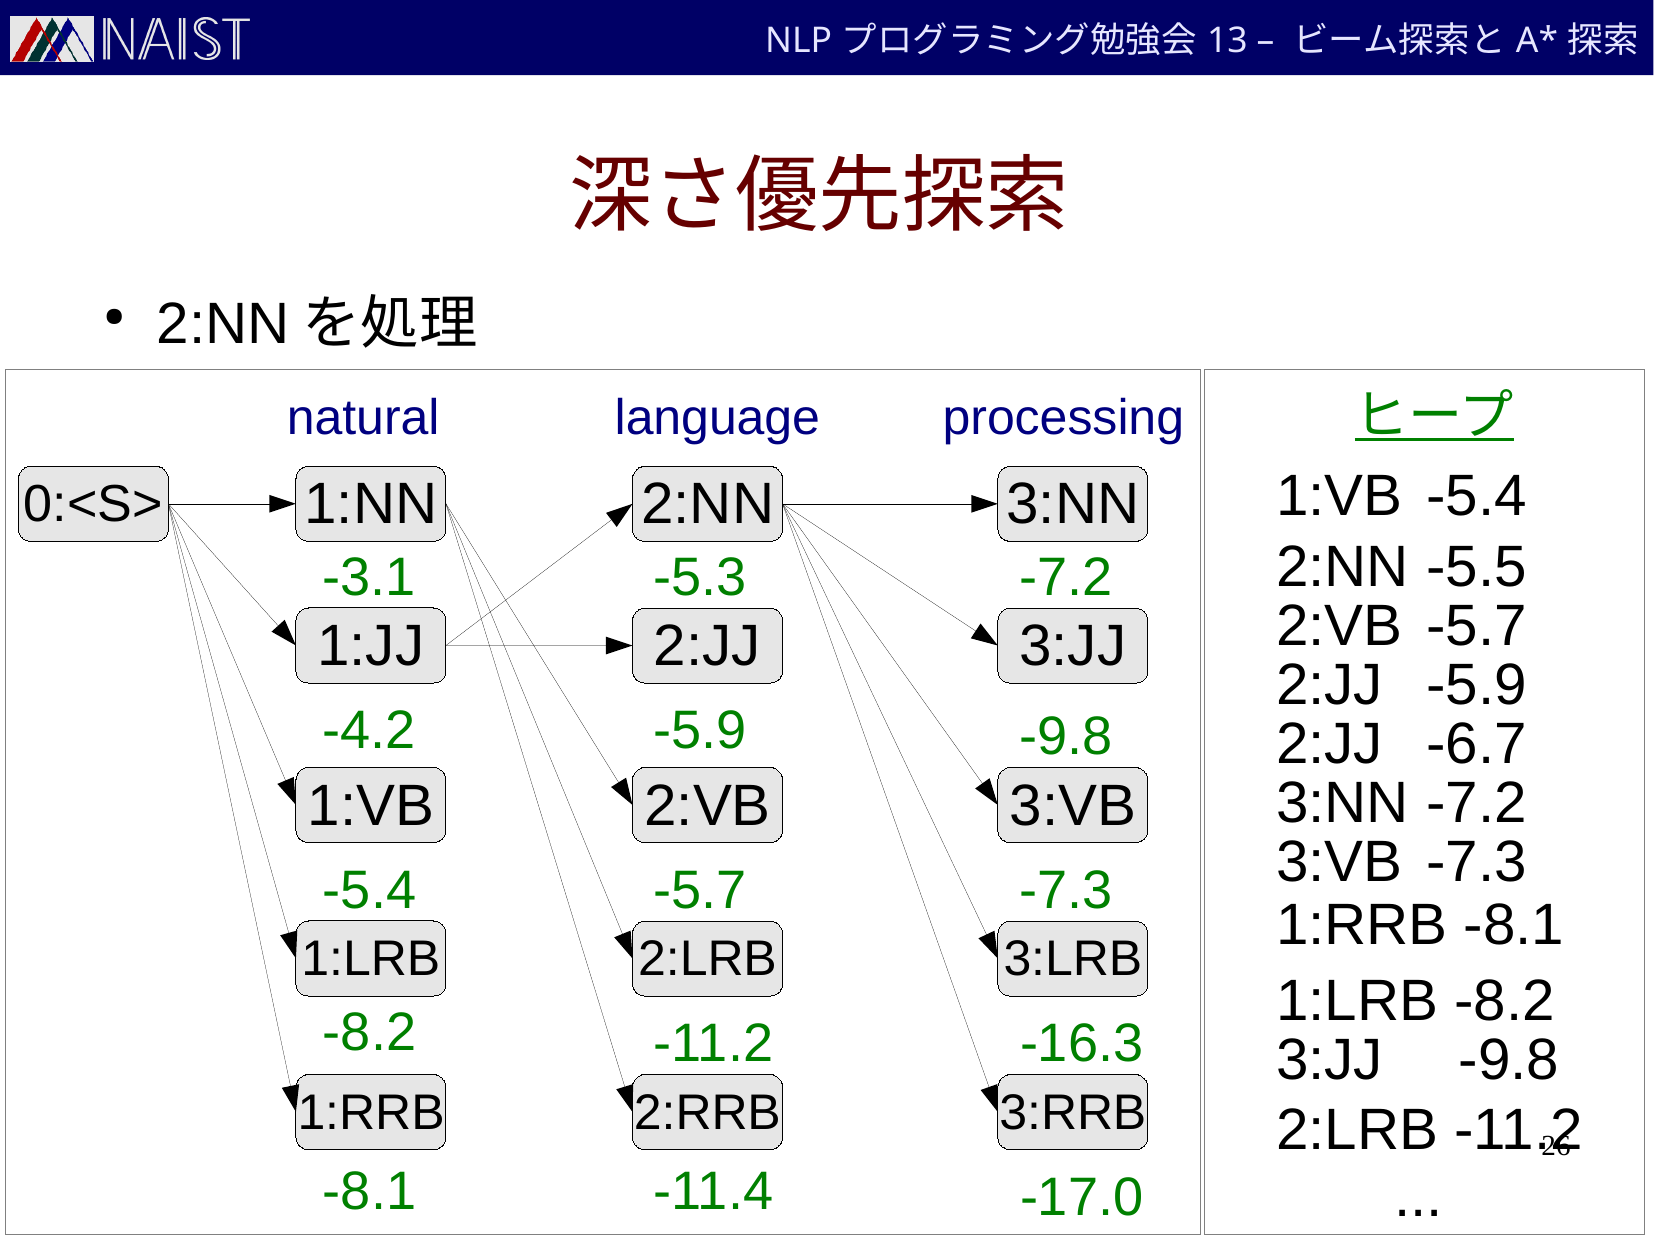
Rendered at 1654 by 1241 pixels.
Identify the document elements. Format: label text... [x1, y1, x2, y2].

text_box -17.0 [1005, 1158, 1159, 1235]
text_box 1:VB -5.4 [1261, 455, 1542, 525]
text_box 2:JJ -5.9 [1261, 643, 1542, 724]
text_box 3:NN [997, 466, 1148, 542]
text_box 3:JJ -9.8 [1261, 1018, 1575, 1099]
text_box -8.2 [308, 993, 432, 1069]
text_box 3:VB [997, 767, 1148, 843]
text_box 2:LRB -11.2 [1261, 1089, 1599, 1170]
text_box 2:VB [632, 767, 783, 843]
text_box 1:RRB -8.1 [1261, 884, 1580, 965]
text_box ... [1379, 1156, 1458, 1237]
picture [10, 16, 94, 62]
text_box 2:VB -5.7 [1261, 584, 1542, 643]
text_box -4.2 [308, 692, 432, 768]
title 深さ優先探索 [75, 92, 1564, 285]
text_box 1:RRB [295, 1074, 446, 1150]
text_box 3:JJ [997, 608, 1148, 684]
text_box 2:JJ [632, 608, 783, 684]
text_box 1:VB [295, 767, 446, 843]
text_box 1:NN [295, 466, 446, 542]
text_box -5.9 [638, 692, 762, 768]
text_box 2:NN -5.5 [1261, 525, 1542, 584]
text_box 2:RRB [632, 1076, 783, 1150]
text_box 1:JJ [295, 607, 446, 684]
text_box -5.7 [638, 851, 762, 928]
text_box 1:LRB -8.2 [1261, 965, 1570, 1018]
text_box -7.3 [1005, 851, 1129, 928]
text_box -8.1 [308, 1153, 432, 1229]
text_box -11.2 [638, 1005, 789, 1081]
text_box 3:VB -7.3 [1261, 821, 1542, 902]
text_box -5.3 [638, 538, 762, 615]
text_box 2:NN [632, 466, 783, 542]
text_box 3:NN -7.2 [1261, 762, 1542, 821]
text_box 3:LRB [997, 921, 1148, 997]
text_box -5.4 [308, 851, 432, 928]
text_box -3.1 [307, 538, 432, 615]
text_box ヒープ [1339, 376, 1515, 455]
text_box 3:RRB [997, 1075, 1148, 1150]
text_box -9.8 [1005, 698, 1129, 774]
text_box -7.2 [1005, 538, 1129, 615]
text_box 1:LRB [295, 920, 446, 997]
text_box 0:<S> [18, 466, 169, 542]
picture [102, 17, 251, 60]
text_box 2:JJ -6.7 [1261, 724, 1542, 762]
text_box -11.4 [638, 1153, 789, 1229]
text_box 2:LRB [632, 921, 783, 997]
list 2:NNを処理 [86, 276, 1575, 342]
text_box natural language processing [201, 381, 1200, 453]
text_box -16.3 [1005, 1005, 1159, 1081]
